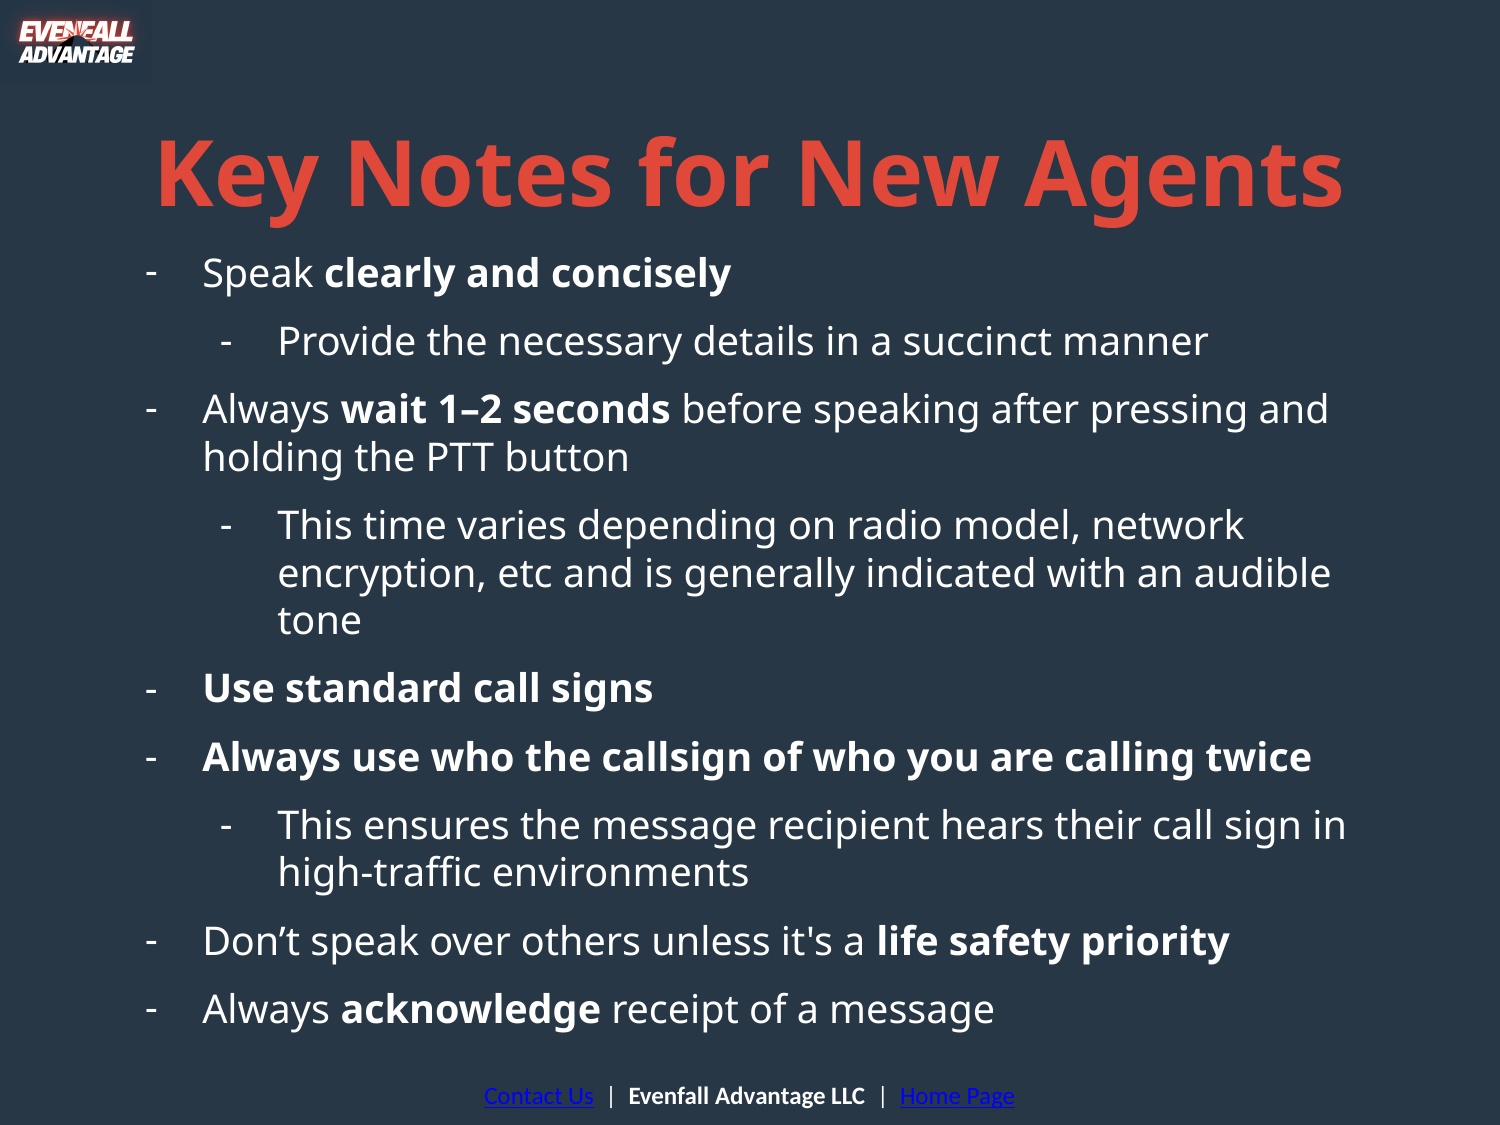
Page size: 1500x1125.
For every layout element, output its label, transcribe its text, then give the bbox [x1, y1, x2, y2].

title Key Notes for New Agents [75, 76, 1425, 264]
picture [0, 0, 152, 83]
text_box Speak clearly and concisely Provide the necessary details in a succinct manner Always wait 1–2 seconds before speaking after pressing and holding the PTT button This time varies depending on radio model, network encryption, etc and is generally indicated with an audible tone Use standard call signs Always use who the callsign of who you are calling twice This ensures the message recipient hears their call sign in high-traffic environments Don’t speak over others unless it's a life safety priority Always acknowledge receipt of a message [112, 232, 1388, 1047]
